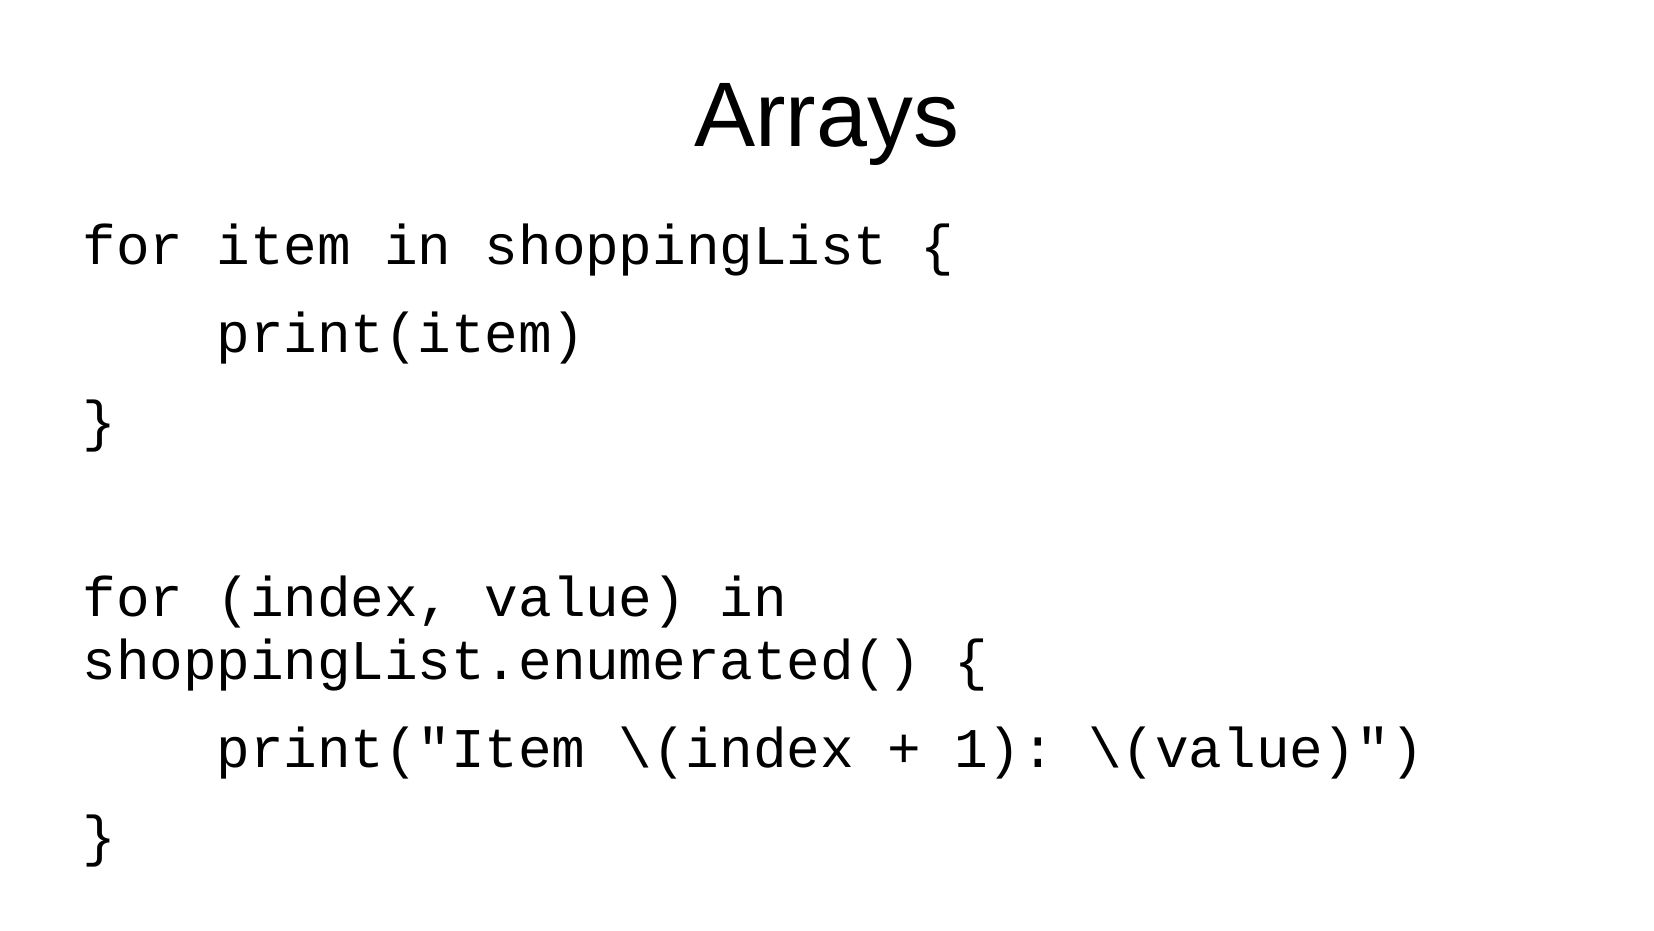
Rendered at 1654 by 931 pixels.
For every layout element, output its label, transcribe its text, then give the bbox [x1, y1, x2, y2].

list for item in shoppingList { print(item) } for (index, value) in shoppingList.enumerated() { print("Item \(index + 1): \(value)") } [82, 217, 1571, 875]
title Arrays [82, 37, 1571, 193]
